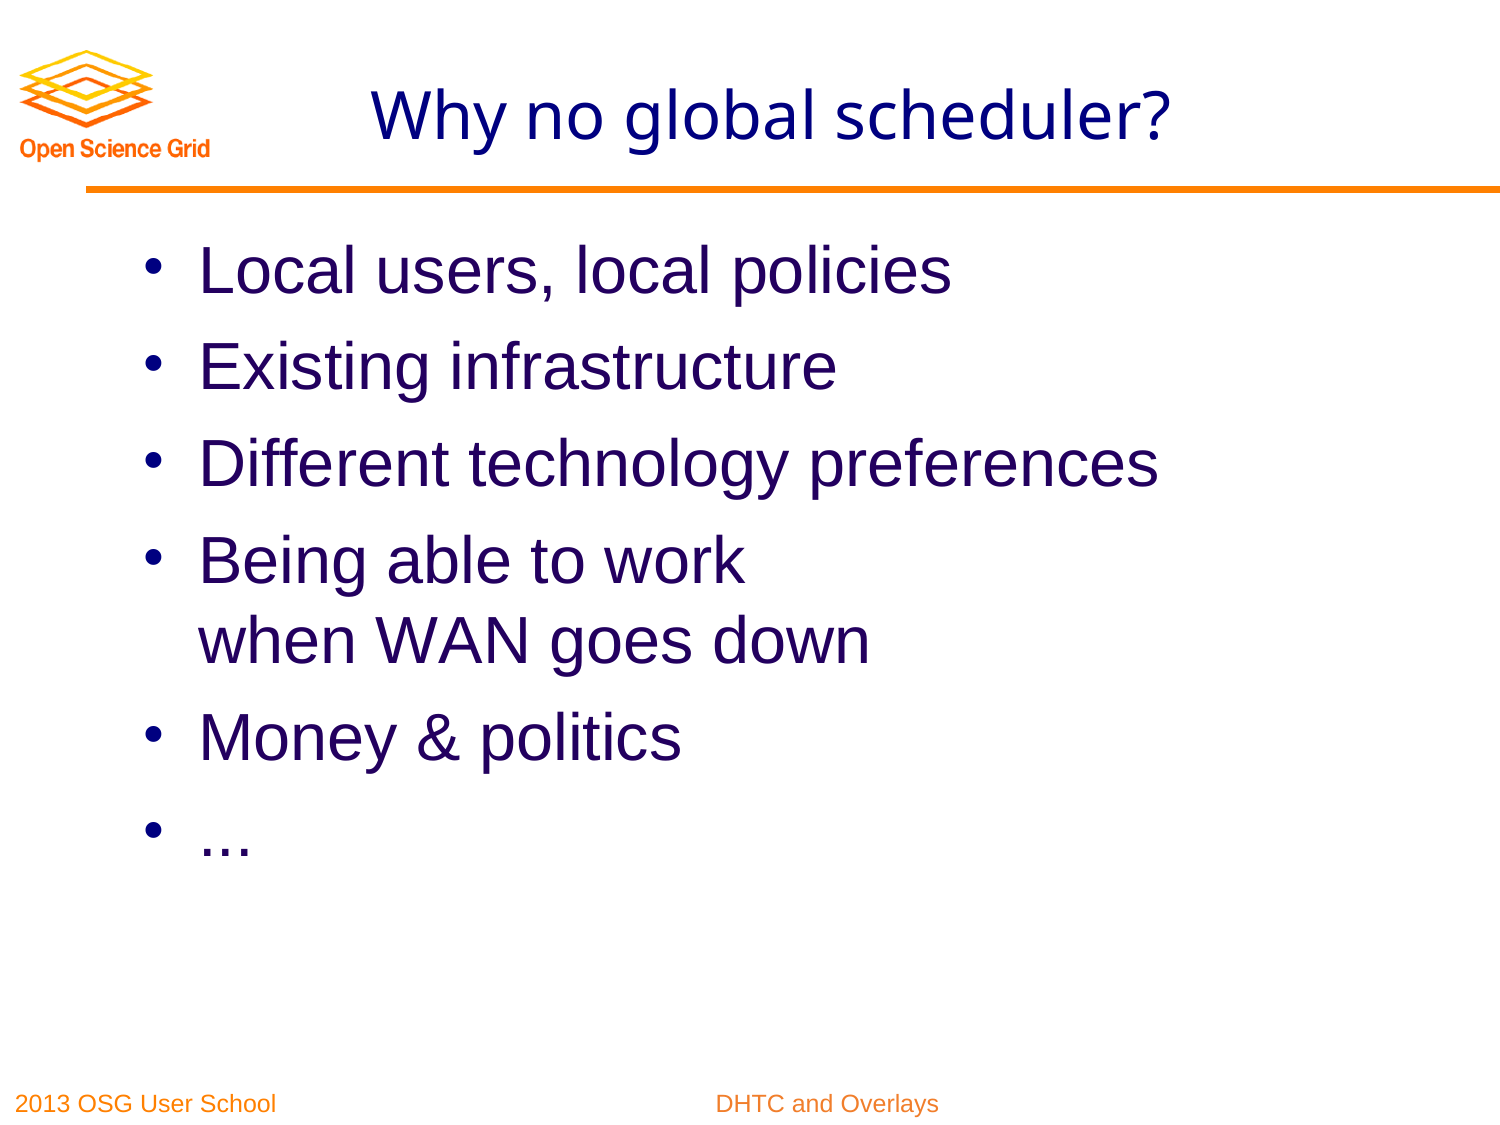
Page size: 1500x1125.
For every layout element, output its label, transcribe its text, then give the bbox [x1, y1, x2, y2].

picture [0, 27, 201, 179]
title Why no global scheduler? [201, 18, 1342, 207]
list Local users, local policies Existing infrastructure Different technology preferences Being able to work when WAN goes down Money & politics ... [127, 218, 1403, 962]
